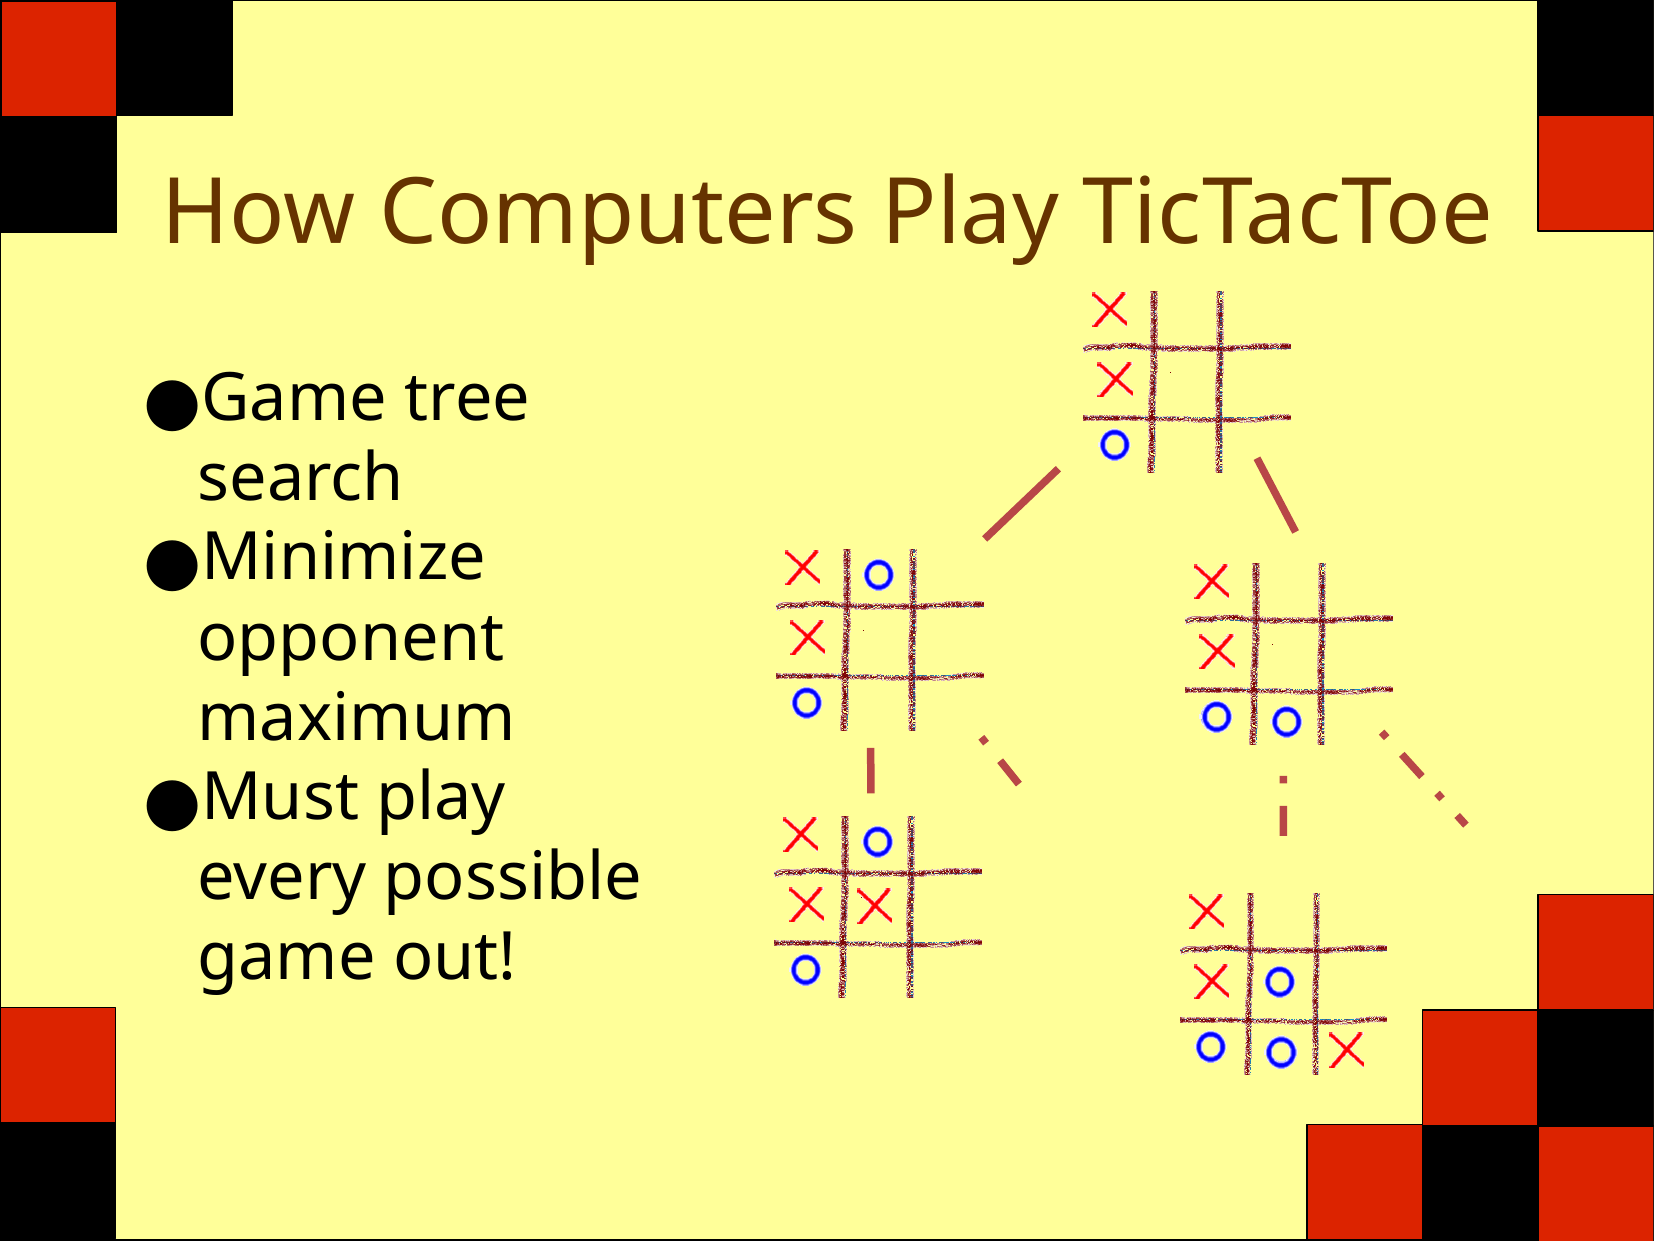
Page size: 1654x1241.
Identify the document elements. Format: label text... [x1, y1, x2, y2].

text_box Game tree search Minimize opponent maximum Must play every possible game out! [126, 353, 689, 1135]
picture [1185, 563, 1393, 745]
picture [776, 549, 984, 731]
picture [1083, 291, 1291, 473]
text_box How Computers Play Tic­Tac­Toe [121, 99, 1534, 313]
picture [1180, 893, 1387, 1075]
picture [774, 816, 982, 998]
